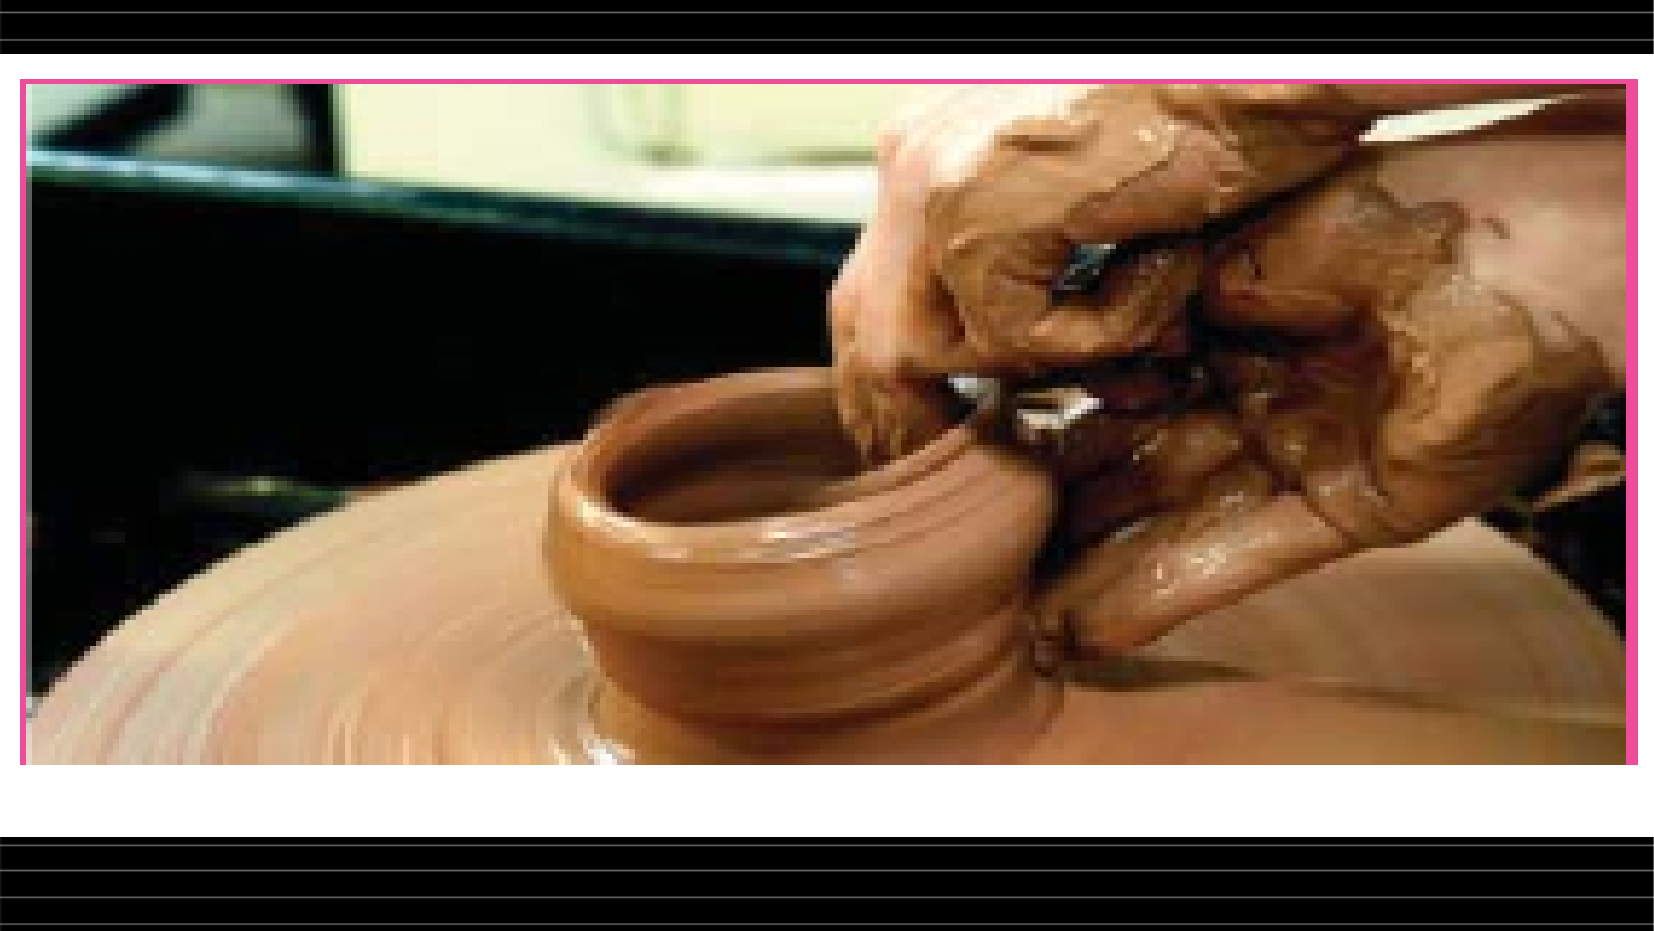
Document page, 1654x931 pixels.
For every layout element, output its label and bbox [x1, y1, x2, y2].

picture [15, 74, 1644, 766]
picture [0, 837, 1654, 931]
picture [0, 0, 1654, 54]
